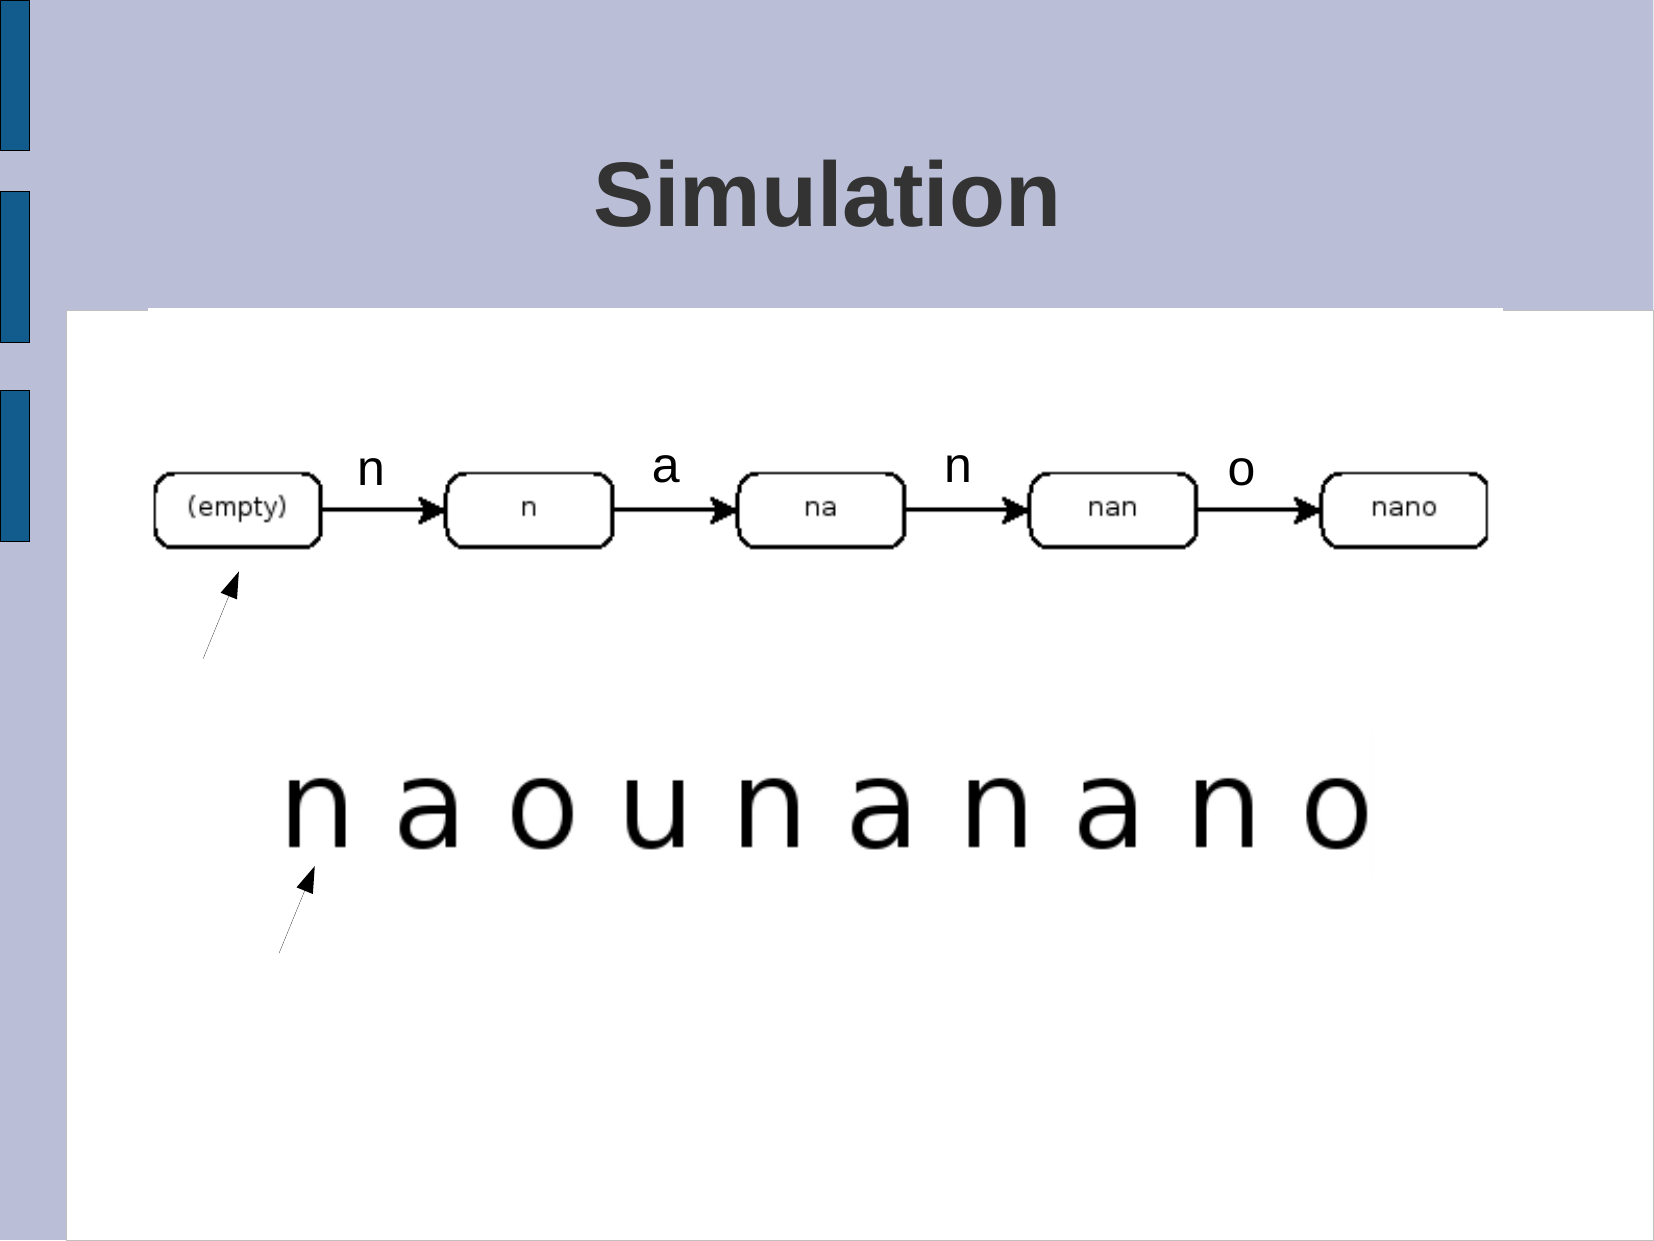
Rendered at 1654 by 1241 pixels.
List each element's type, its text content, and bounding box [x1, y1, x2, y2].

text_box a [651, 437, 680, 494]
text_box n [944, 437, 973, 494]
picture [148, 308, 1503, 933]
text_box o [1227, 439, 1256, 496]
text_box n [357, 439, 385, 496]
title Simulation [121, 91, 1534, 299]
